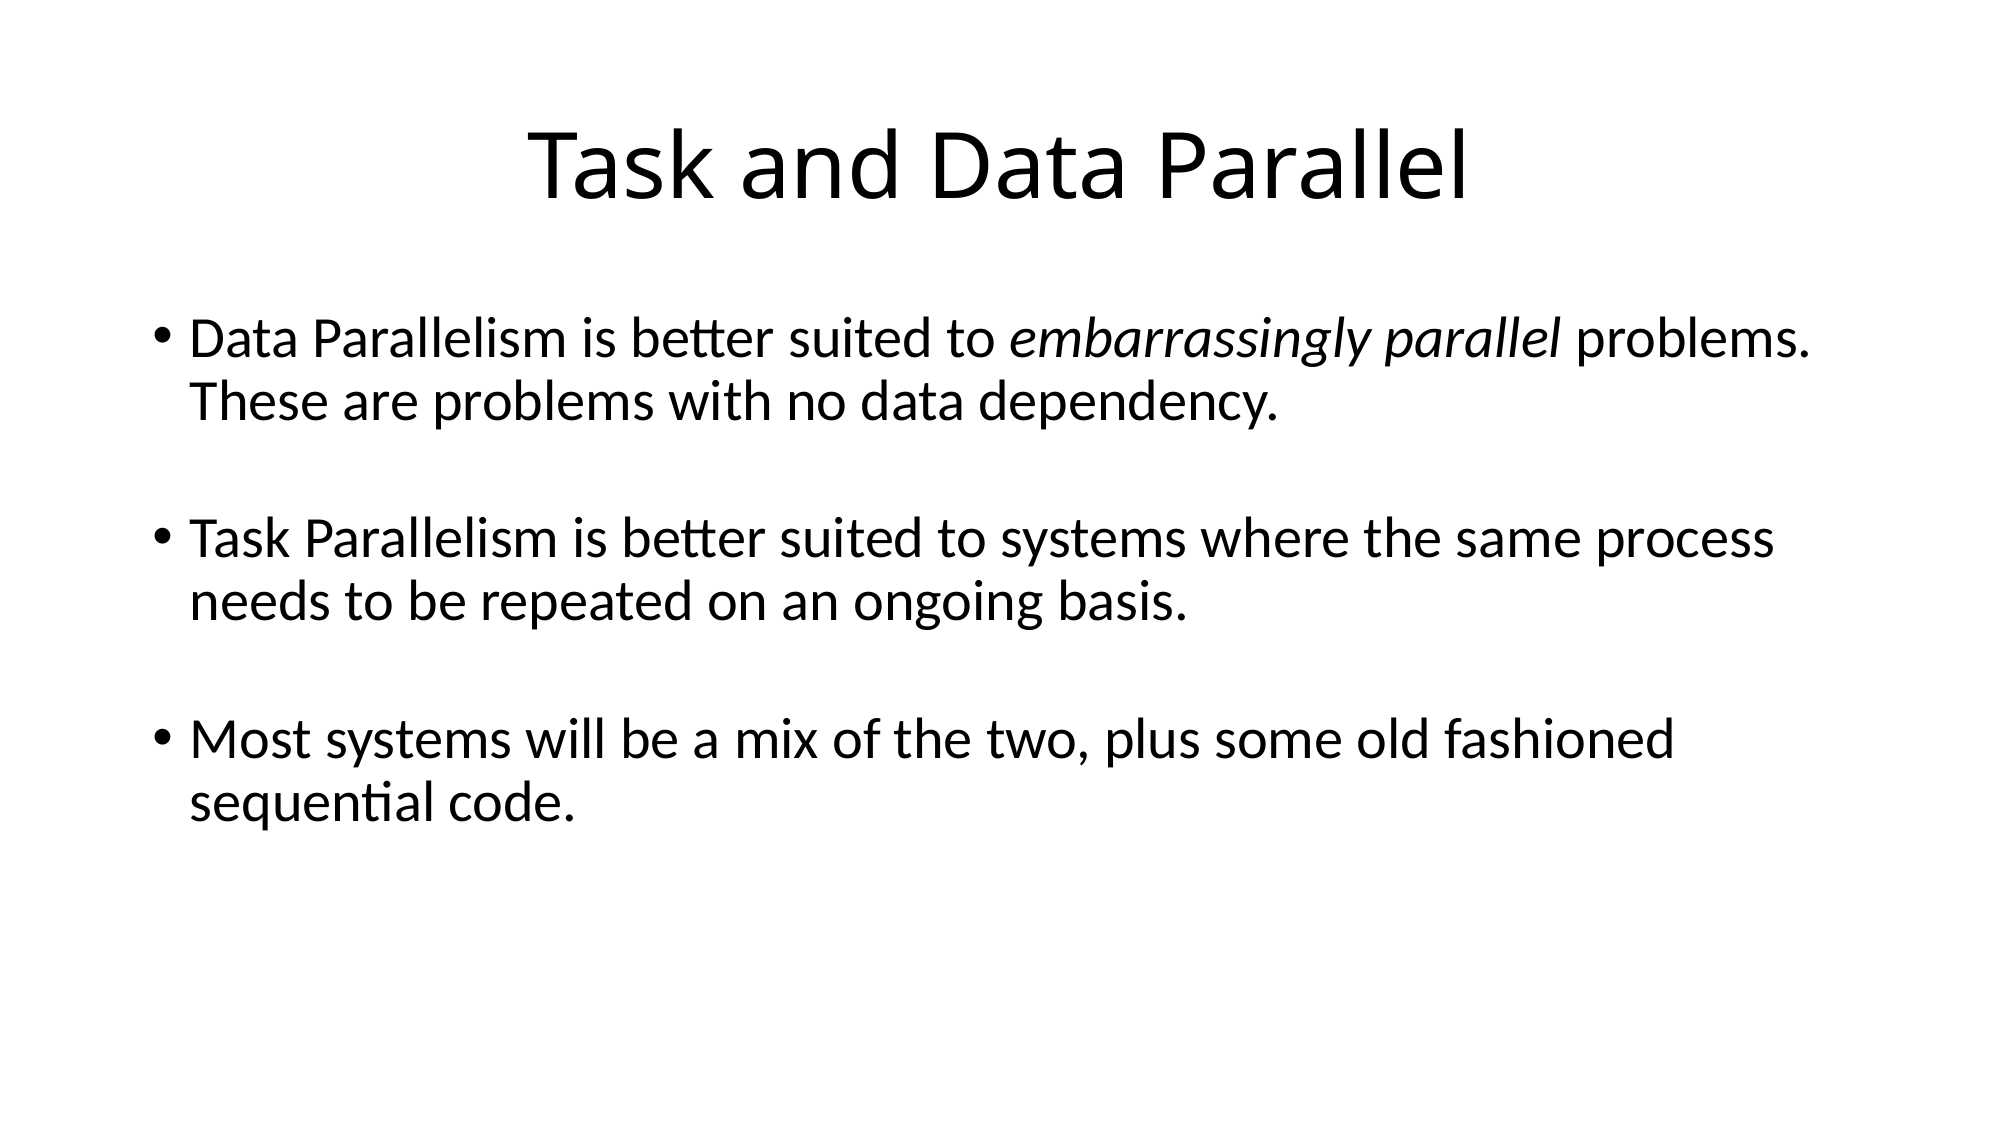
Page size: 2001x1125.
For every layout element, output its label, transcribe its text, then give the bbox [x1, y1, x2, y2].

title Task and Data Parallel [137, 59, 1863, 278]
list Data Parallelism is better suited to embarrassingly parallel problems. These are problems with no data dependency. Task Parallelism is better suited to systems where the same process needs to be repeated on an ongoing basis. Most systems will be a mix of the two, plus some old fashioned sequential code. [137, 299, 1863, 1014]
